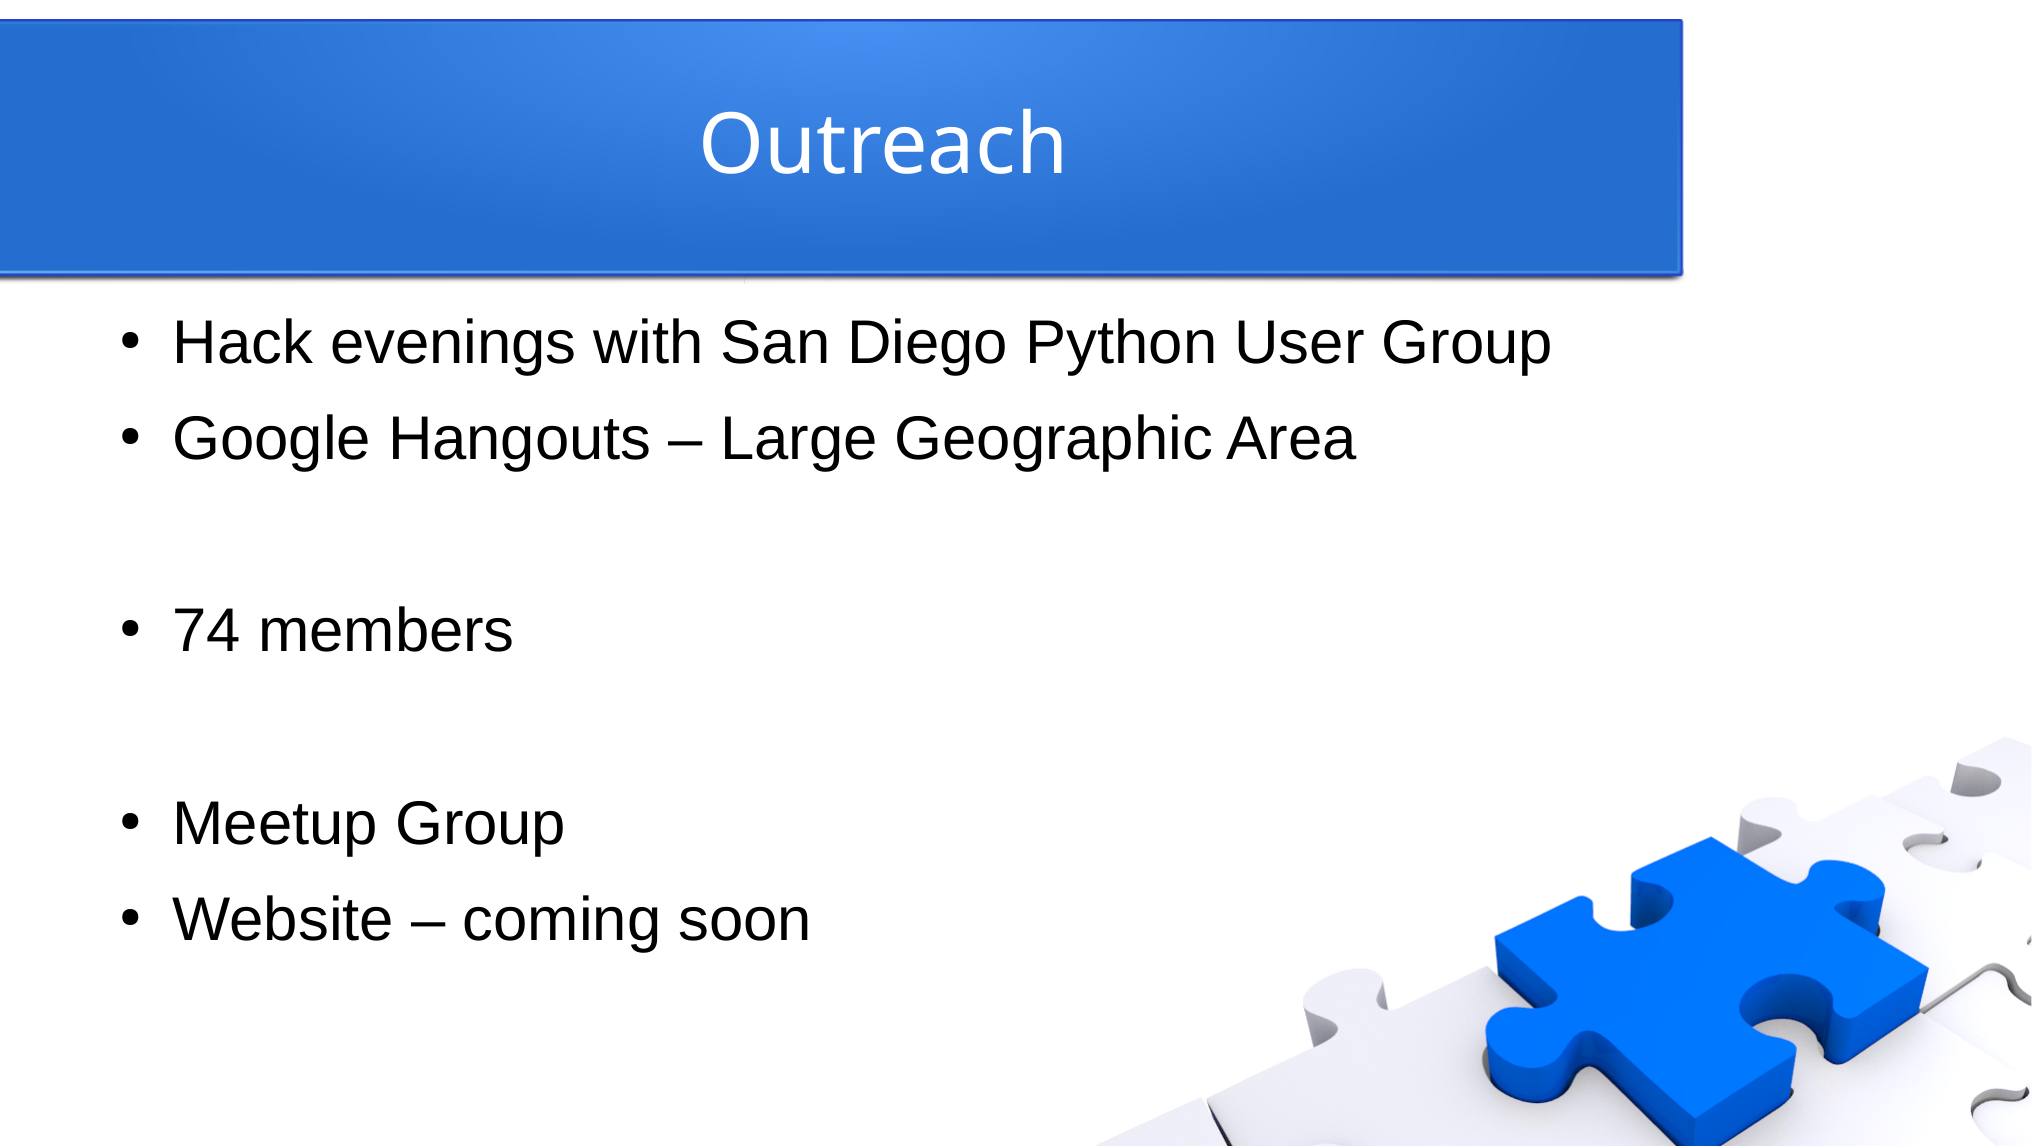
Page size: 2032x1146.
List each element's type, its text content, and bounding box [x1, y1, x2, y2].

picture [1071, 605, 2032, 1146]
list Hack evenings with San Diego Python User Group Google Hangouts – Large Geographic Area 74 members Meetup Group Website – coming soon [101, 307, 1619, 957]
picture [0, 19, 1689, 284]
title Outreach [101, 45, 1666, 237]
